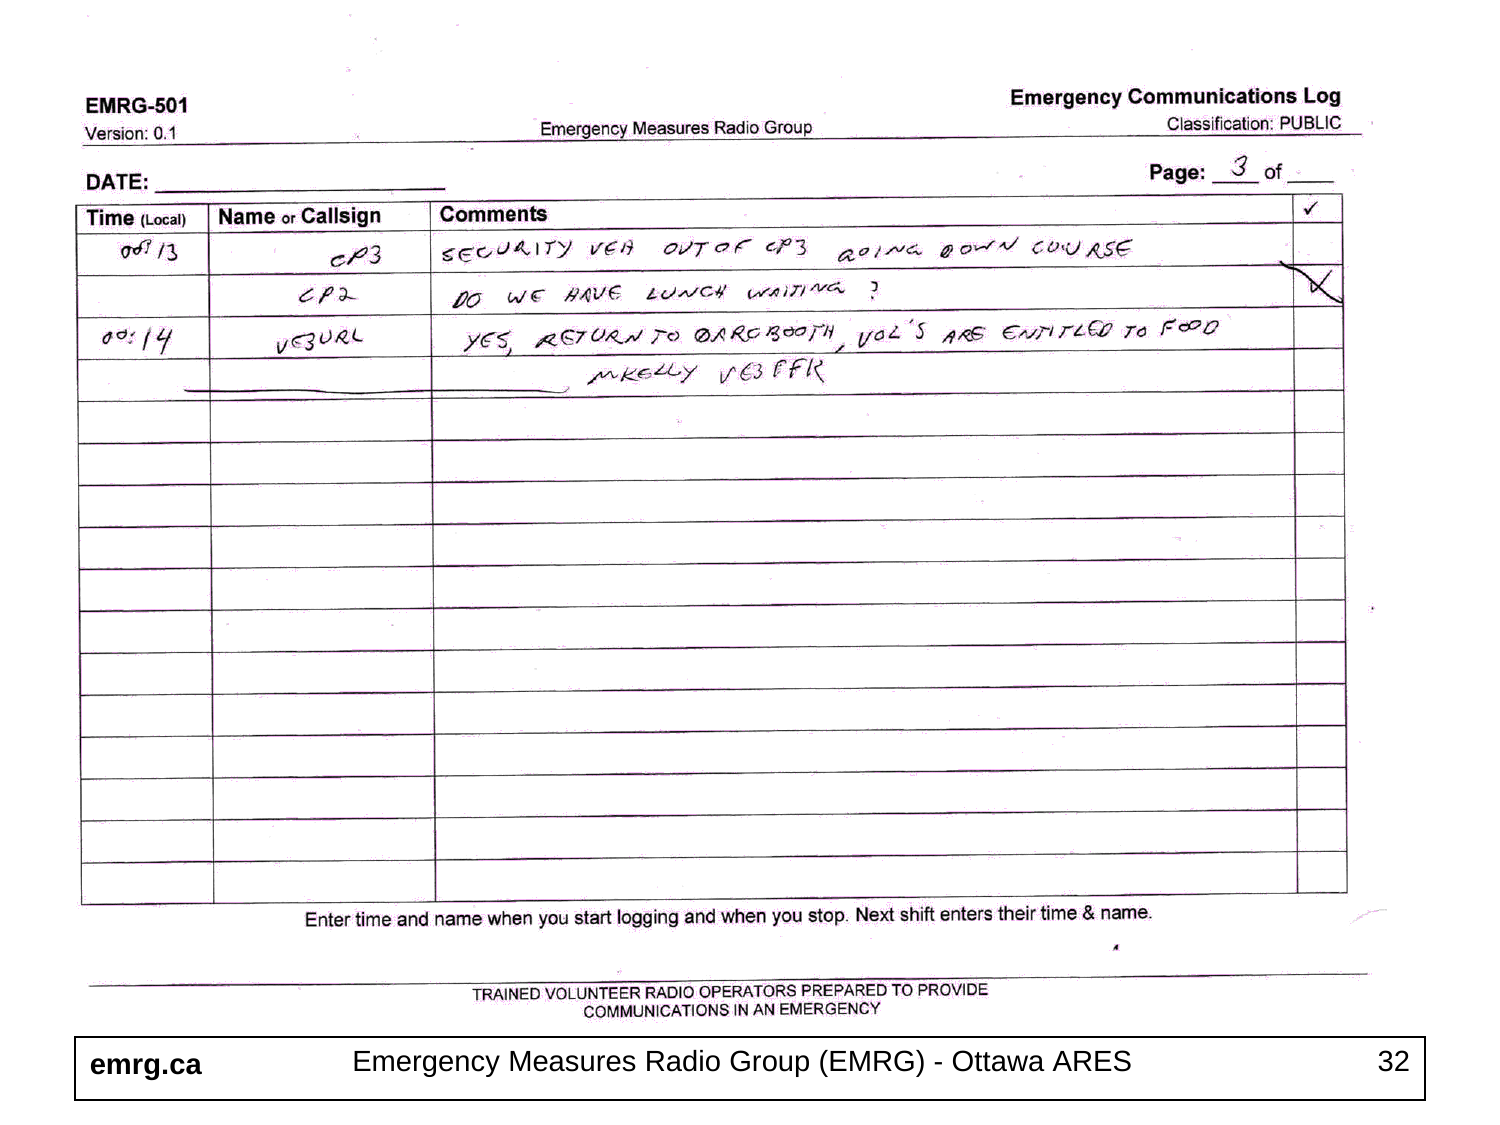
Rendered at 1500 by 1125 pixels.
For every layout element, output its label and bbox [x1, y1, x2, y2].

picture [75, 13, 1387, 1045]
